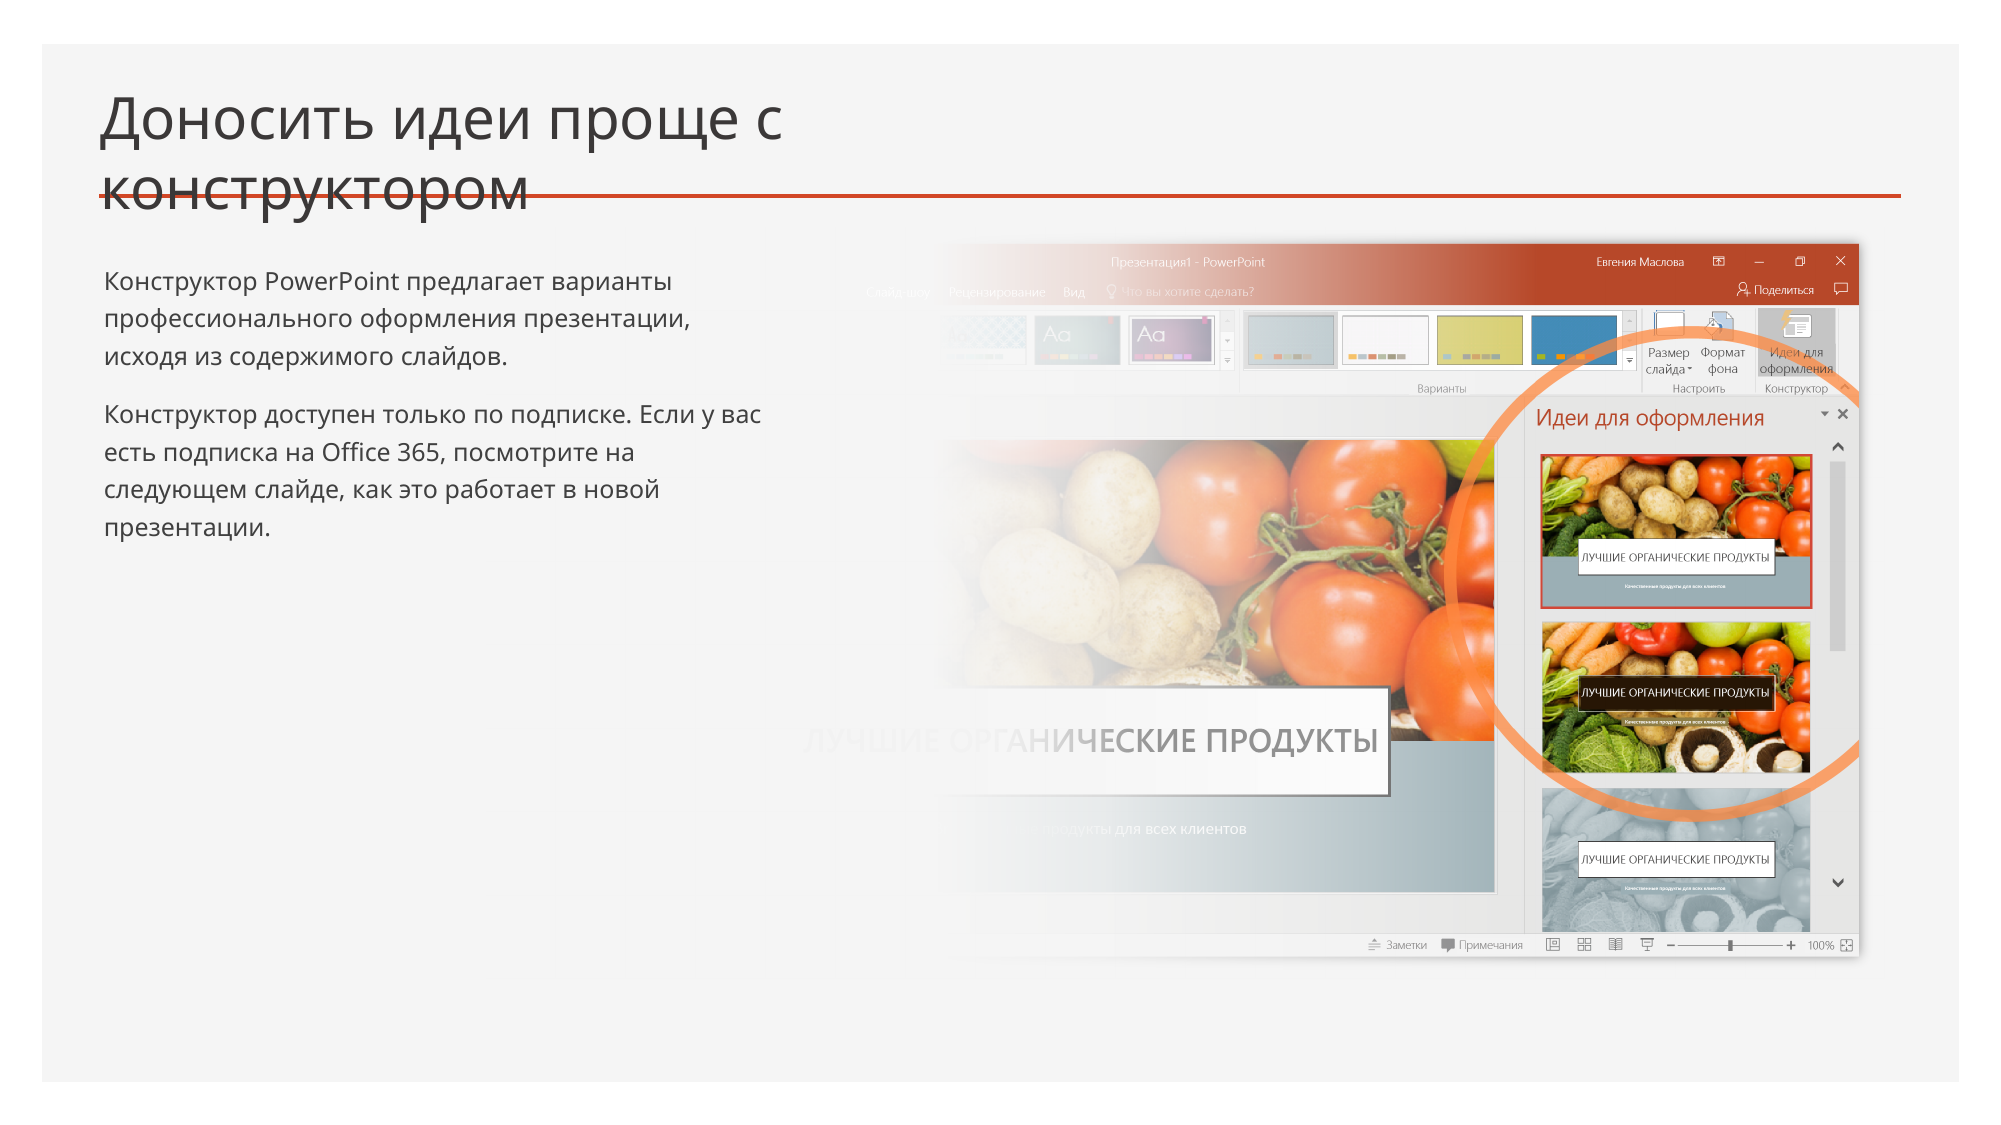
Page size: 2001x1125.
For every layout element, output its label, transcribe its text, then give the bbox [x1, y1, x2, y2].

text_box Конструктор PowerPoint предлагает варианты профессионального оформления презентации, исходя из содержимого слайдов. Конструктор доступен только по подписке. Если у вас есть подписка на Office 365, посмотрите на следующем слайде, как это работает в новой презентации. [88, 250, 798, 886]
title Доносить идеи проще с конструктором [85, 73, 1214, 179]
picture [486, 227, 1885, 979]
